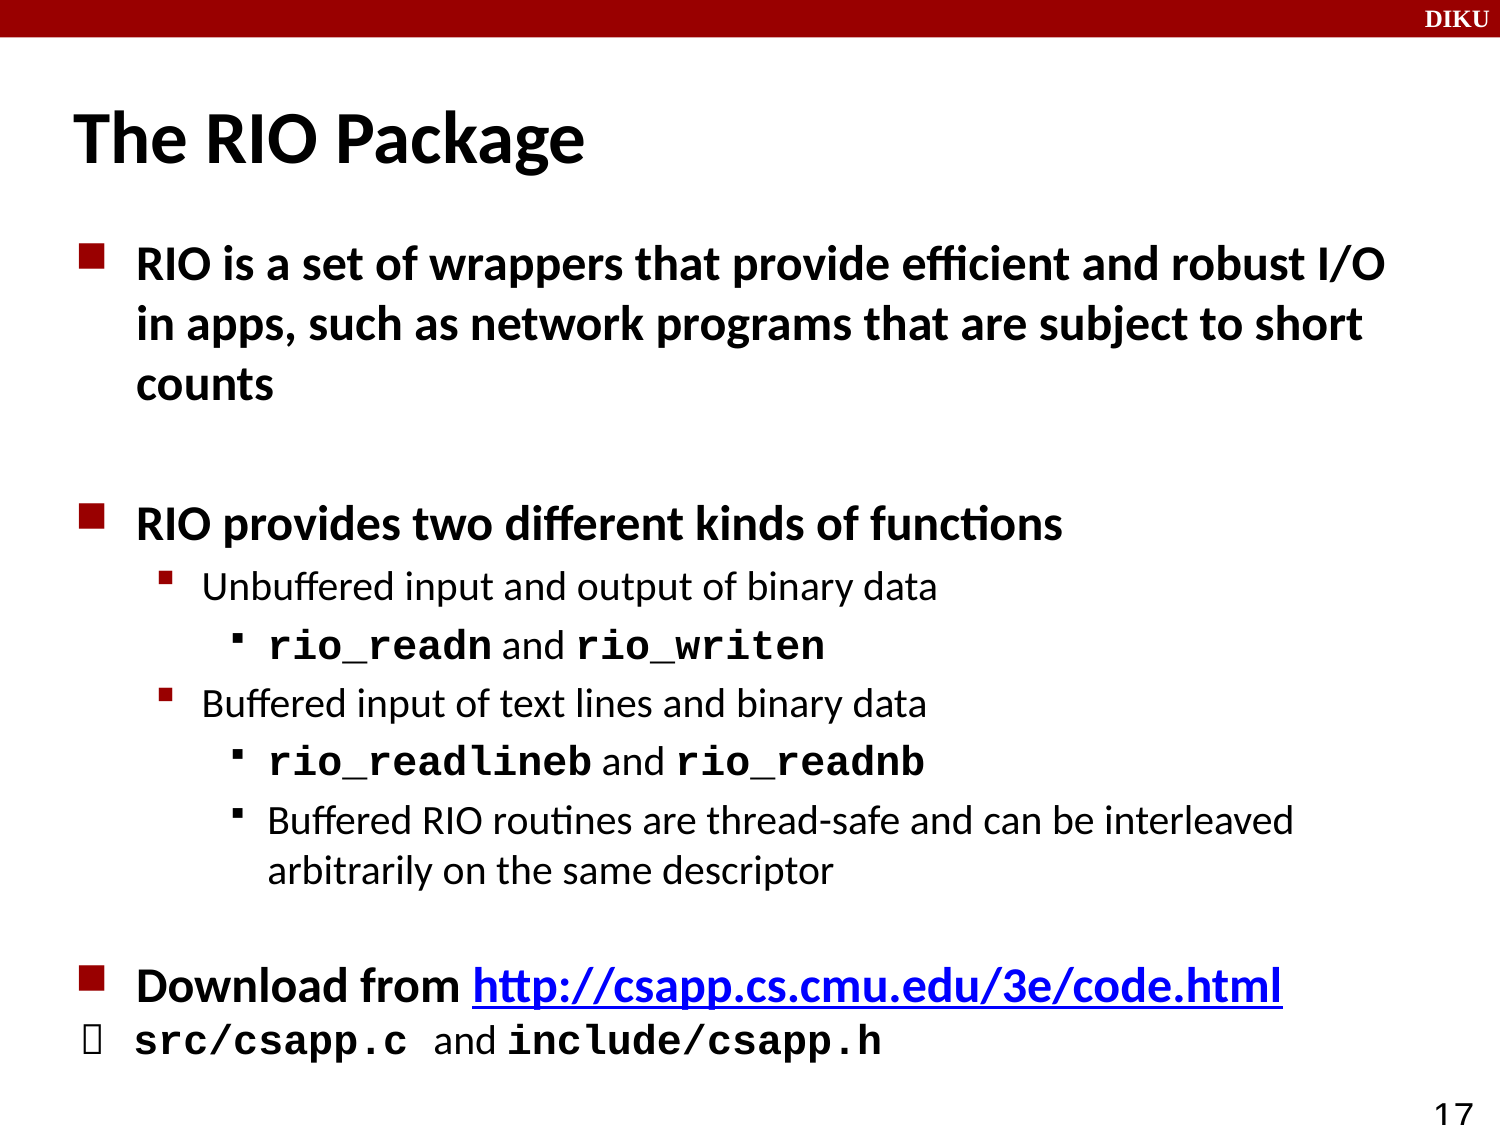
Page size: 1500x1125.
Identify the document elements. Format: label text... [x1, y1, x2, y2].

text_box The RIO Package [58, 71, 1304, 197]
text_box RIO is a set of wrappers that provide efficient and robust I/O in apps, such as network programs that are subject to short counts RIO provides two different kinds of functions Unbuffered input and output of binary data rio_readn and rio_writen Buffered input of text lines and binary data rio_readlineb and rio_readnb Buffered RIO routines are thread-safe and can be interleaved arbitrarily on the same descriptor Download from http://csapp.cs.cmu.edu/3e/code.html  src/csapp.c and include/csapp.h [65, 223, 1438, 1039]
